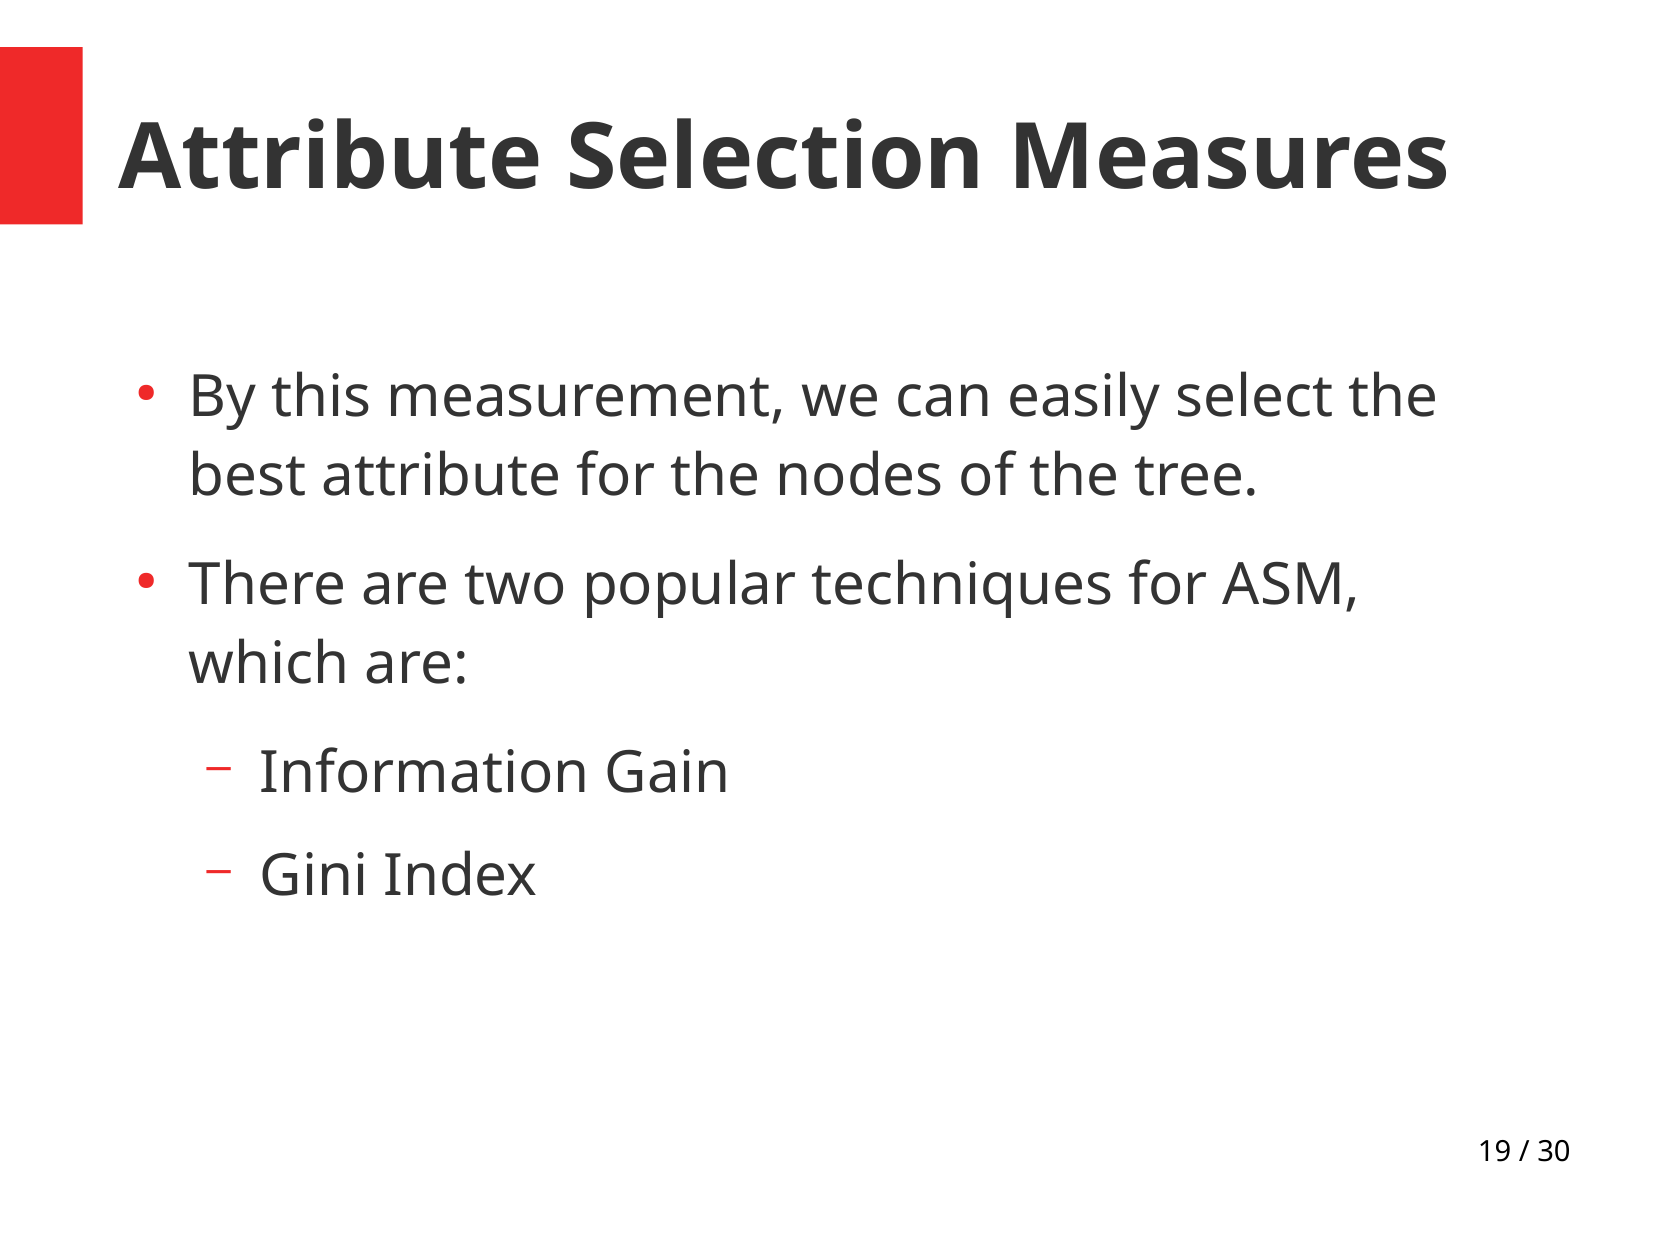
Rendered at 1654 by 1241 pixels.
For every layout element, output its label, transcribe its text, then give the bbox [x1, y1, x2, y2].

title Attribute Selection Measures [118, 49, 1571, 257]
list By this measurement, we can easily select the best attribute for the nodes of the tree. There are two popular techniques for ASM, which are: Information Gain Gini Index [118, 354, 1536, 1074]
